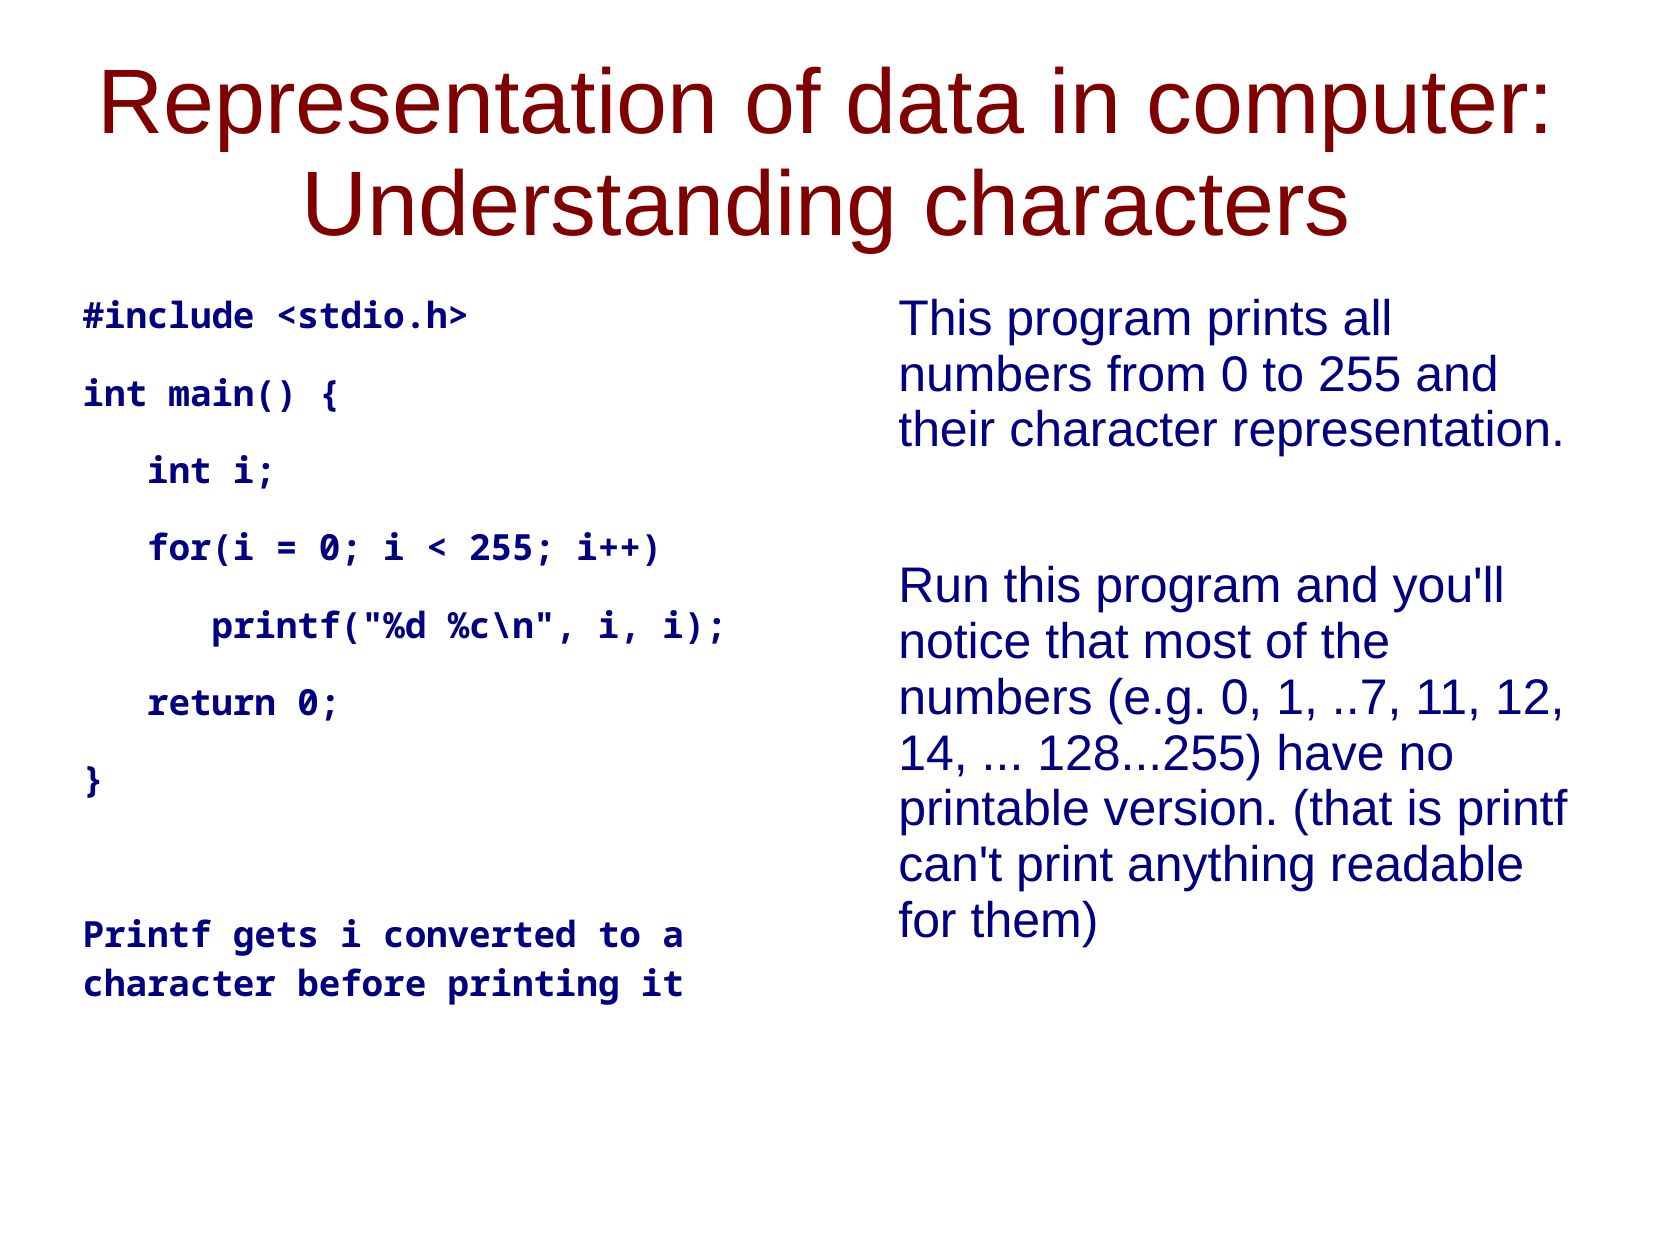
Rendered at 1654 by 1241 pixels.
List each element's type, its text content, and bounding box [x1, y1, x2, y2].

list #include <stdio.h> int main() { int i; for(i = 0; i < 255; i++) printf("%d %c\n", i, i); return 0; } Printf gets i converted to a character before printing it [82, 290, 809, 1010]
title Representation of data in computer: Understanding characters [82, 49, 1571, 257]
list This program prints all numbers from 0 to 255 and their character representation. Run this program and you'll notice that most of the numbers (e.g. 0, 1, ..7, 11, 12, 14, ... 128...255) have no printable version. (that is printf can't print anything readable for them) [845, 290, 1572, 1010]
